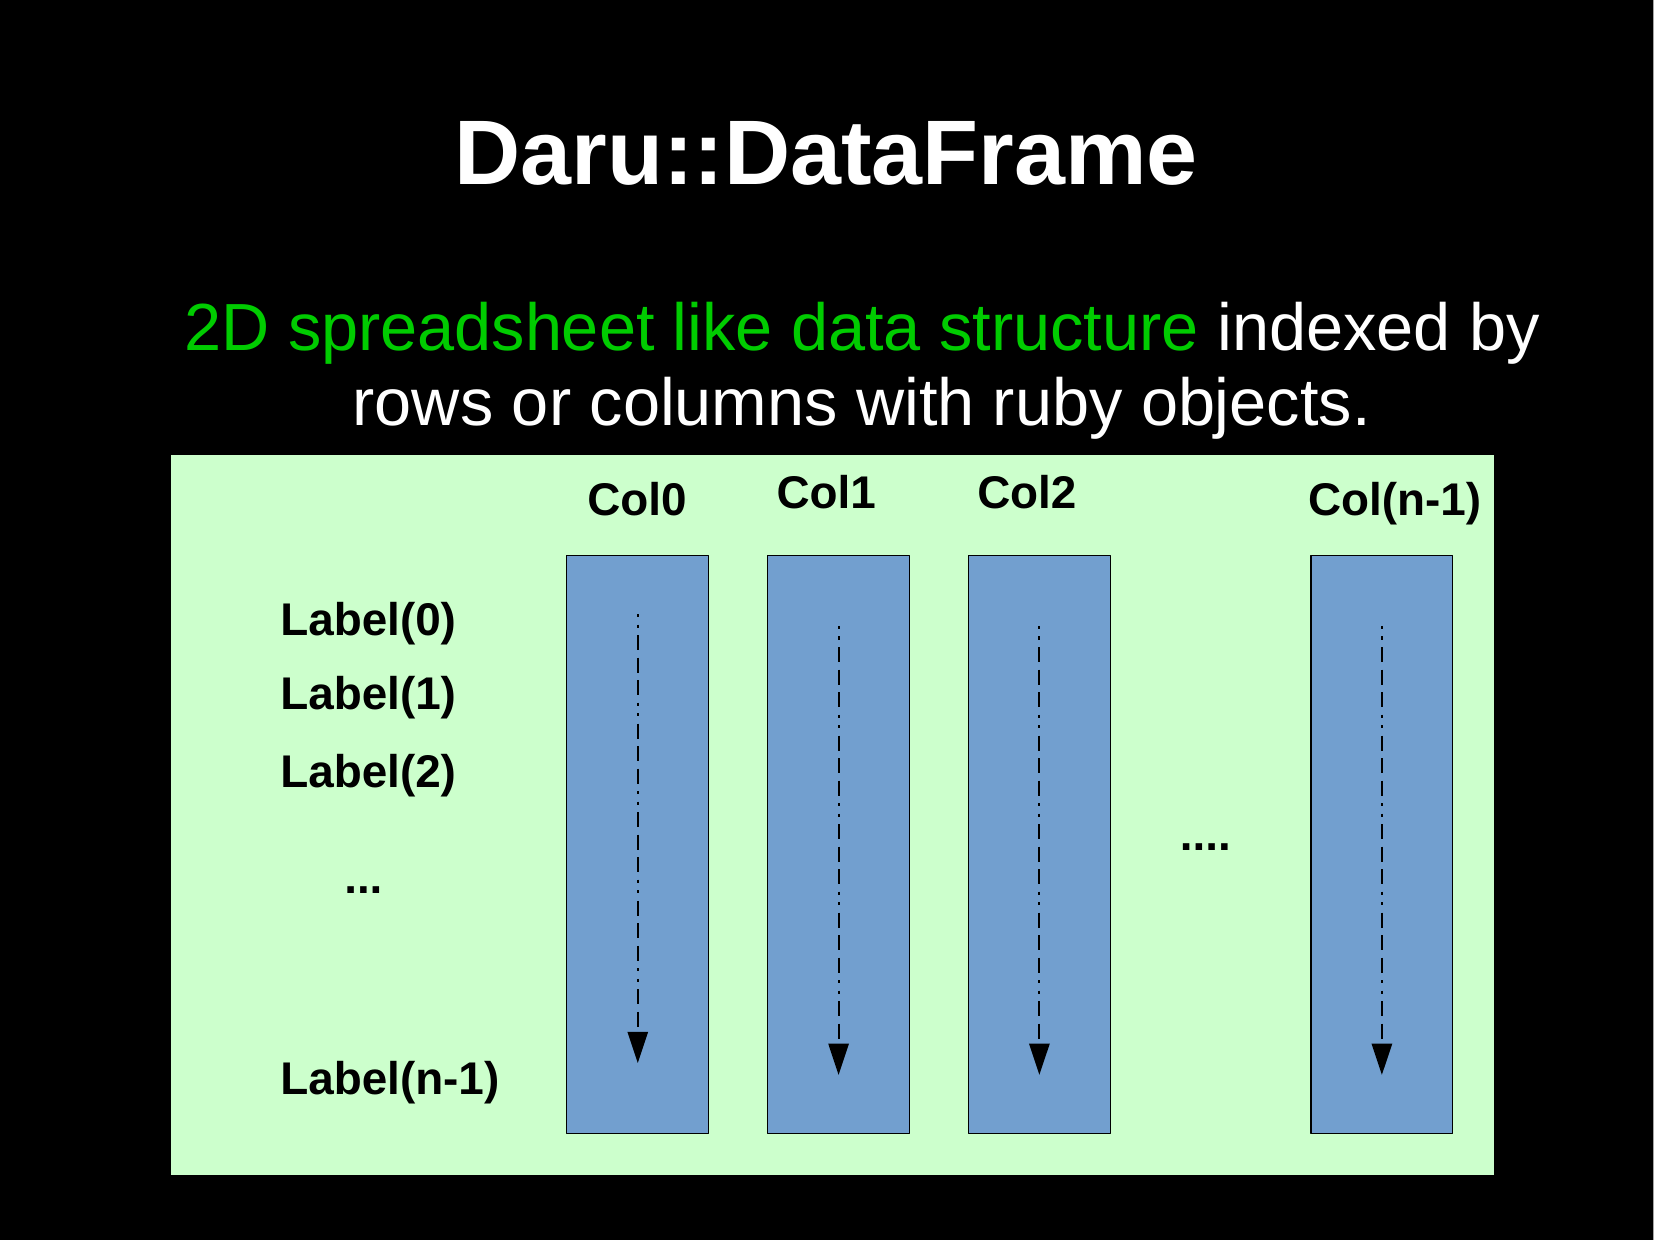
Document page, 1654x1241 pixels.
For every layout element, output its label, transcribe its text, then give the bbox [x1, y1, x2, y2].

text_box Label(n-1) [259, 1039, 532, 1118]
text_box Label(2) [259, 732, 532, 811]
text_box .... [1133, 796, 1312, 875]
text_box Label(0) [259, 580, 532, 654]
text_box ... [259, 838, 532, 917]
text_box Label(1) [259, 654, 532, 732]
text_box [177, 460, 1489, 1170]
text_box Col1 [755, 453, 922, 532]
text_box Col2 [956, 453, 1134, 532]
title Daru::DataFrame [82, 49, 1571, 257]
list 2D spreadsheet like data structure indexed by rows or columns with ruby objects. [82, 290, 1571, 1010]
text_box Col0 [566, 460, 745, 539]
text_box Col(n-1) [1287, 460, 1512, 590]
